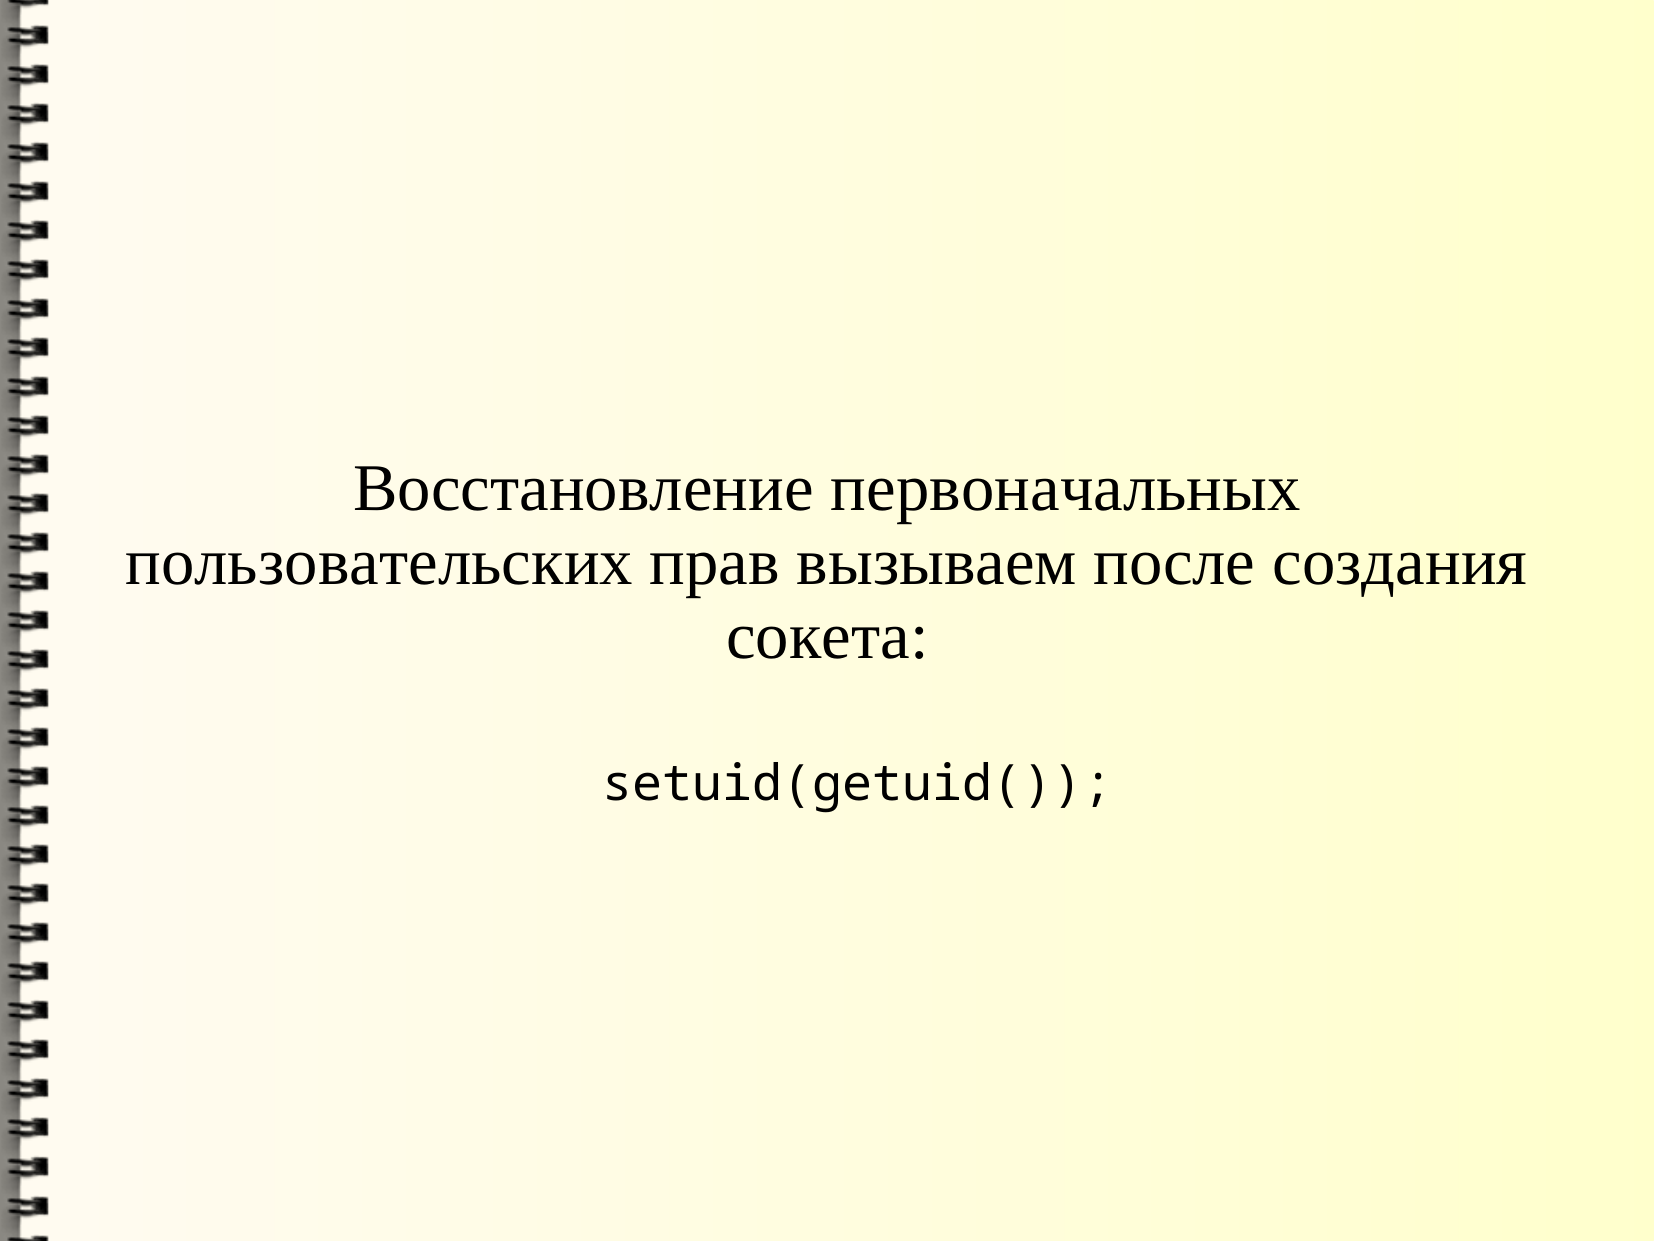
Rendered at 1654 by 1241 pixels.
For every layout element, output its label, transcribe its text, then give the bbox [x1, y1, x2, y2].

subtitle Восстановление первоначальных пользовательских прав вызываем после создания сокета: setuid(getuid()); [121, 110, 1534, 1156]
picture [0, 0, 1654, 1241]
